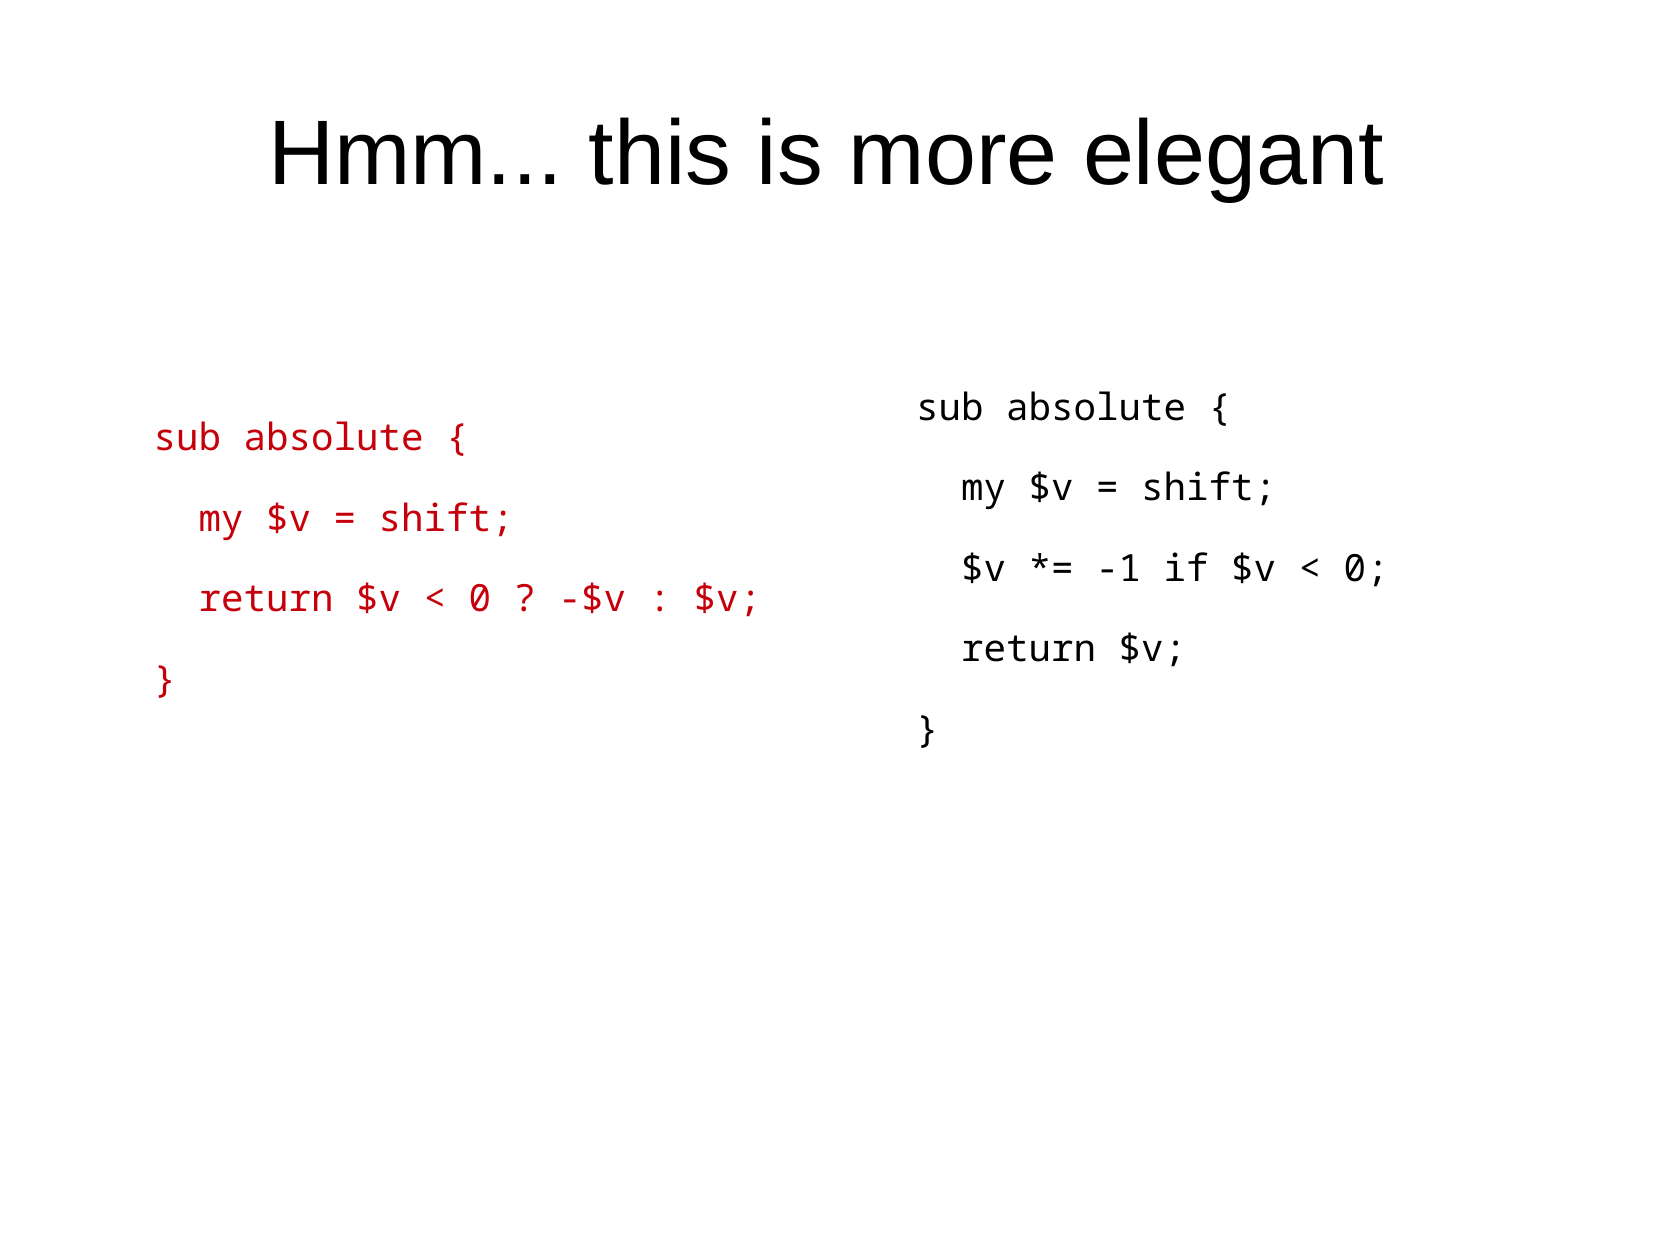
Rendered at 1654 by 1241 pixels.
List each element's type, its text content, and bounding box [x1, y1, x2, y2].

list sub absolute { my $v = shift; return $v < 0 ? -$v : $v; } [82, 290, 809, 1010]
list sub absolute { my $v = shift; $v *= -1 if $v < 0; return $v; } [845, 290, 1572, 1010]
title Hmm... this is more elegant [82, 49, 1571, 257]
